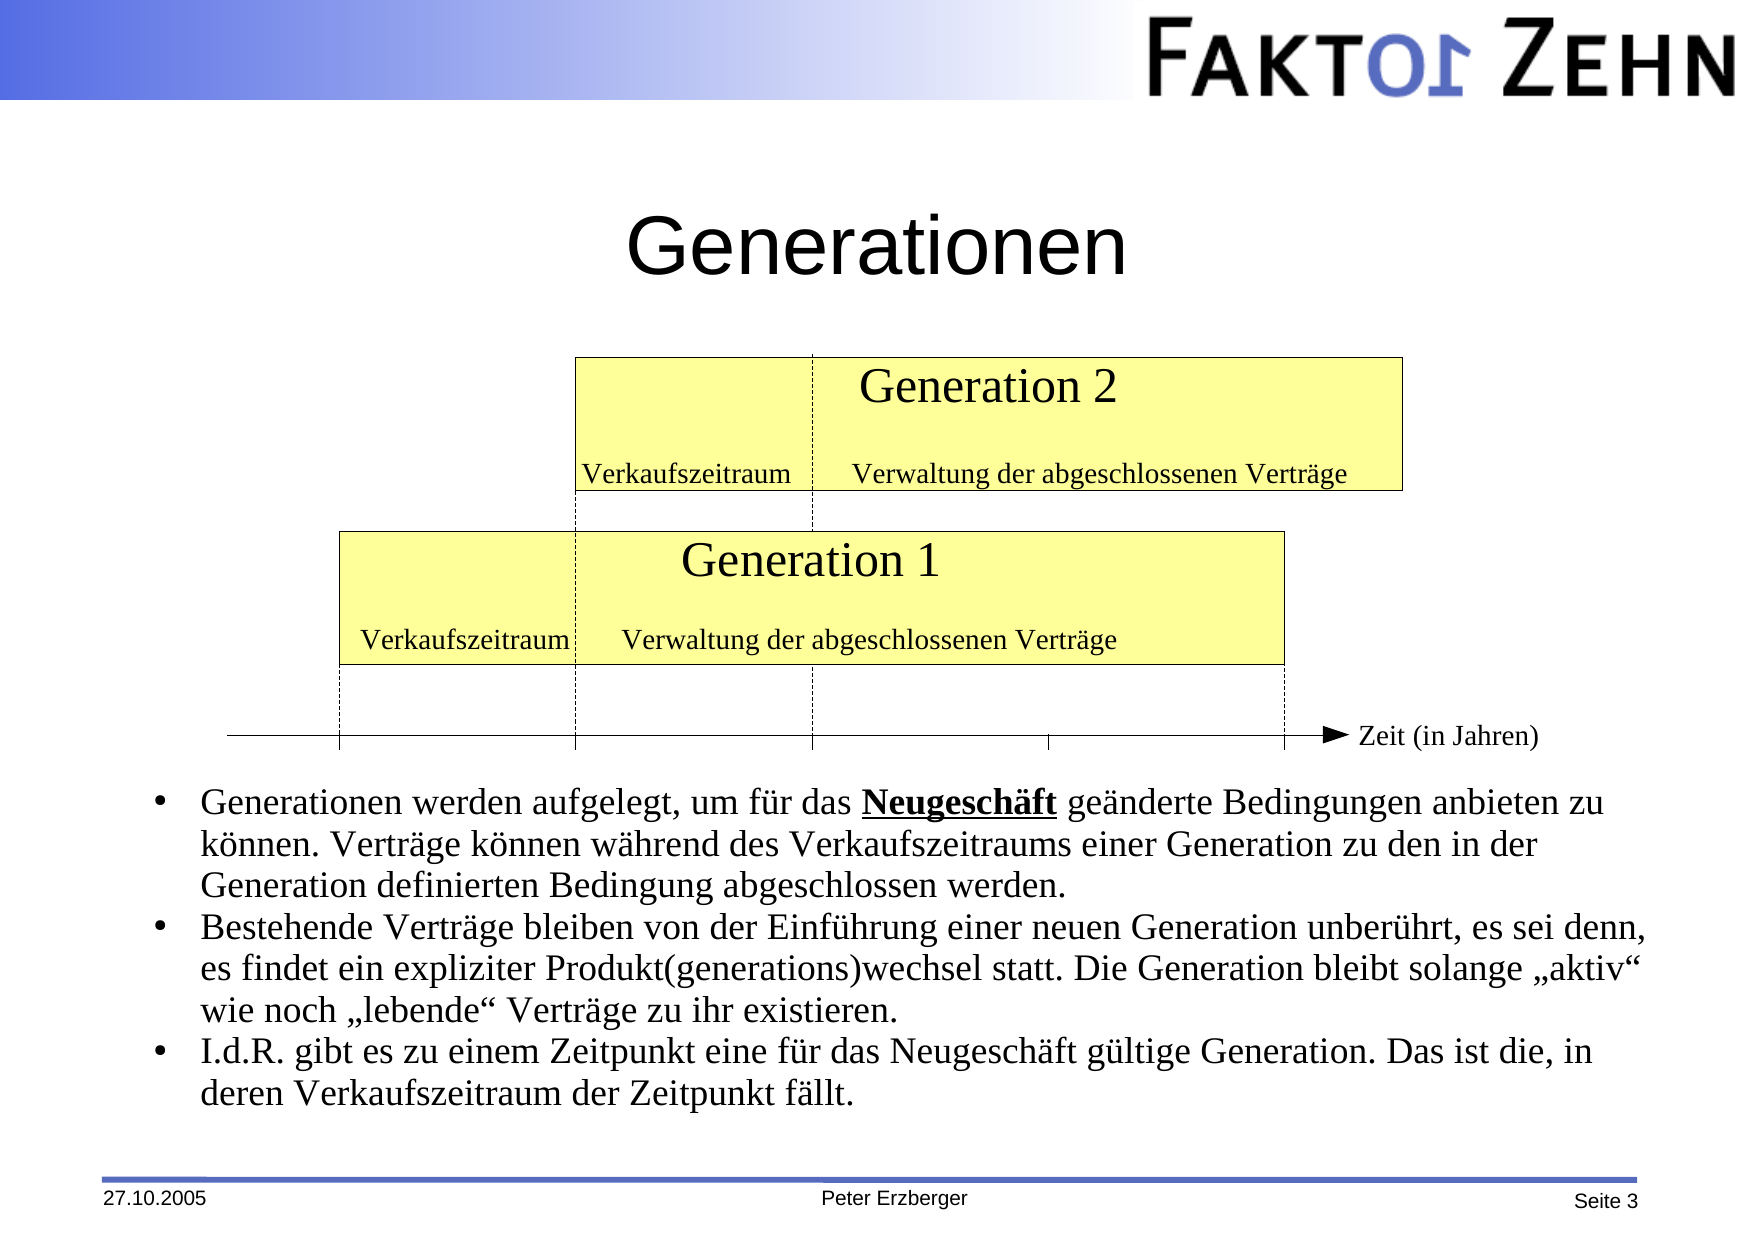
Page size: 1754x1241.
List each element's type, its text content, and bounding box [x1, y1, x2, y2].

text_box Generation 2 [575, 357, 1403, 491]
text_box Verkaufszeitraum [354, 623, 576, 657]
text_box Generationen werden aufgelegt, um für das Neugeschäft geänderte Bedingungen anbieten zu können. Verträge können während des Verkaufszeitraums einer Generation zu den in der Generation definierten Bedingung abgeschlossen werden. Bestehende Verträge bleiben von der Einführung einer neuen Generation unberührt, es sei denn, es findet ein expliziter Produkt(generations)wechsel statt. Die Generation bleibt solange „aktiv“ wie noch „lebende“ Verträge zu ihr existieren. I.d.R. gibt es zu einem Zeitpunkt eine für das Neugeschäft gültige Generation. Das ist die, in deren Verkaufszeitraum der Zeitpunkt fällt. [59, 781, 1669, 1167]
text_box Generation 1 [339, 531, 1285, 665]
text_box Zeit (in Jahren) [1358, 719, 1565, 753]
text_box Verwaltung der abgeschlossenen Verträge [812, 457, 1388, 491]
title Generationen [179, 142, 1576, 349]
text_box Verwaltung der abgeschlossenen Verträge [581, 623, 1158, 657]
text_box Verkaufszeitraum [575, 457, 798, 491]
picture [1133, 2, 1749, 105]
